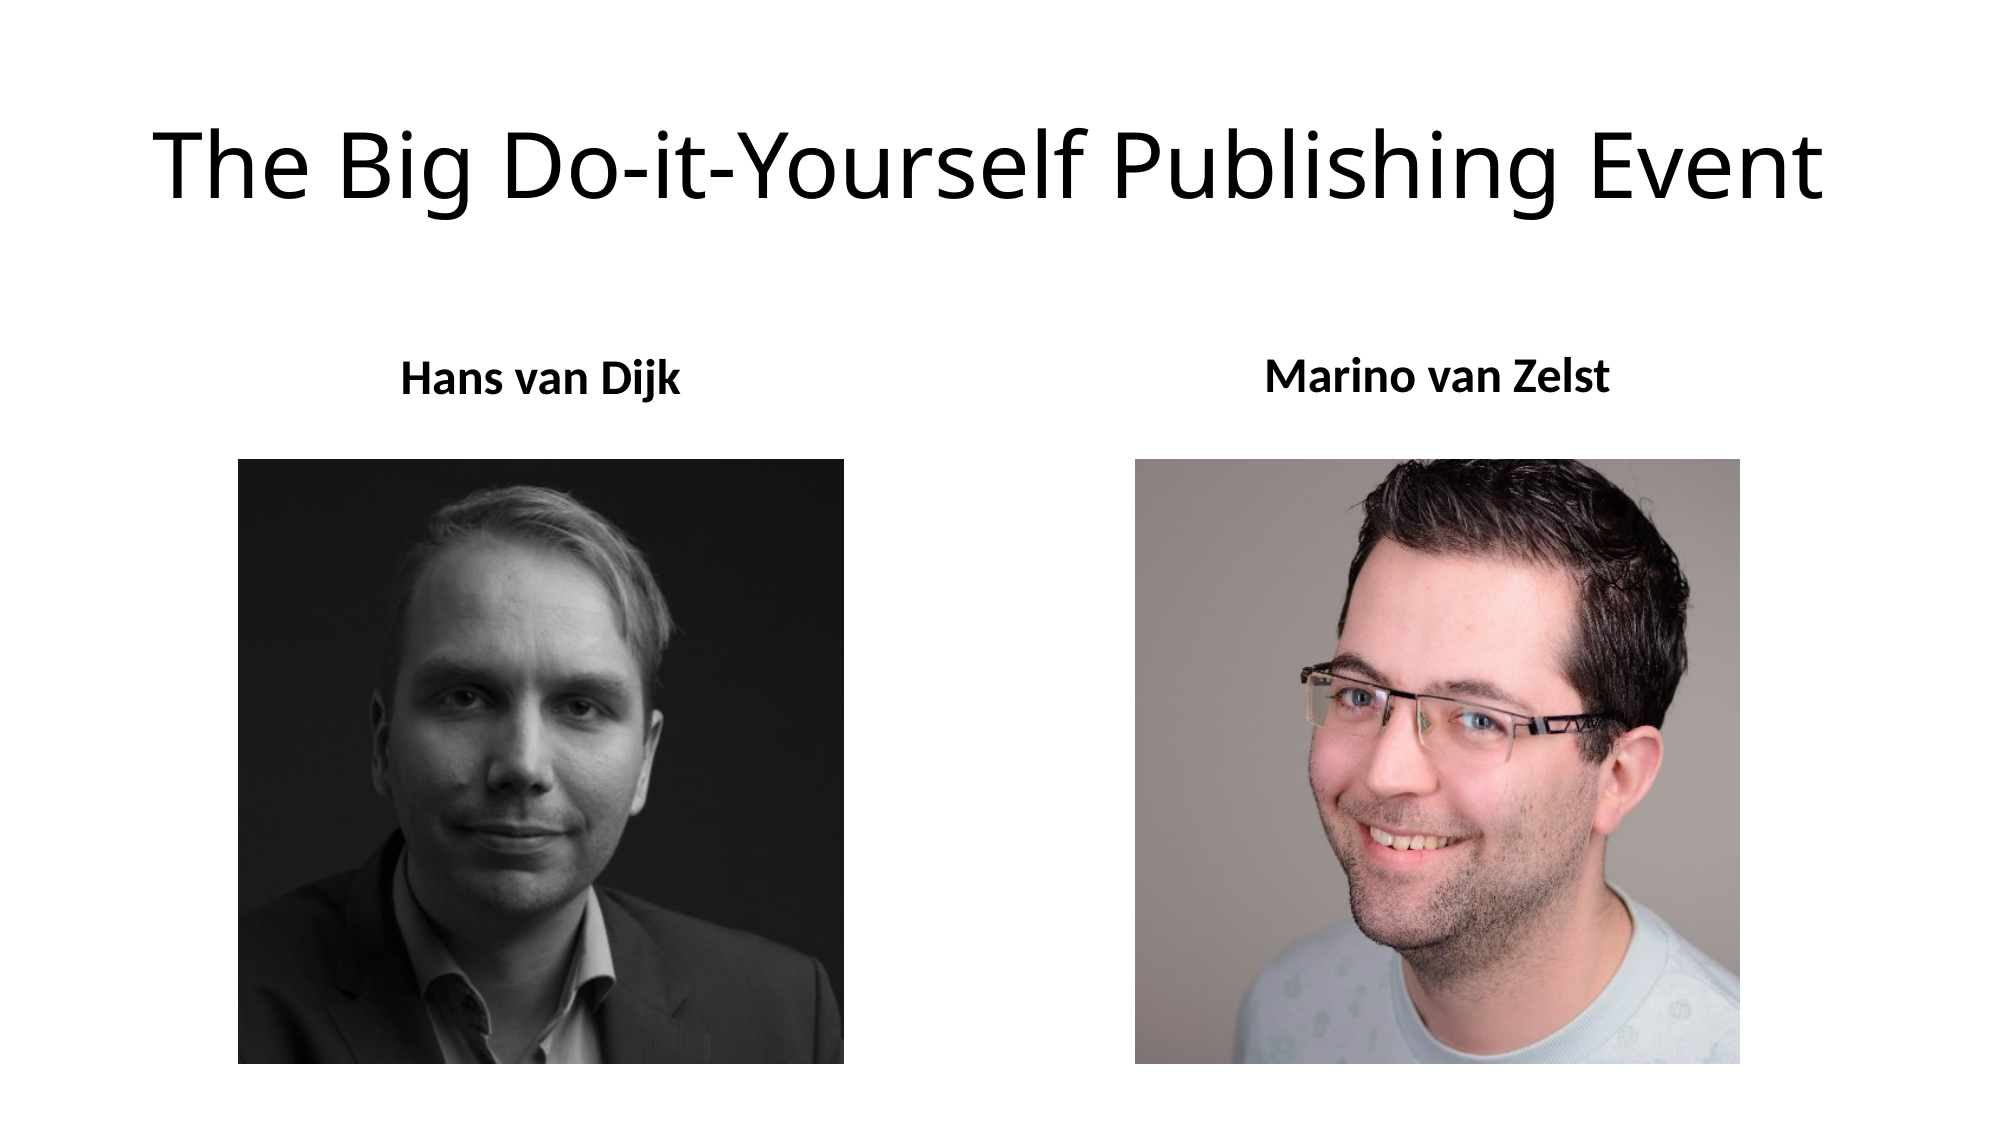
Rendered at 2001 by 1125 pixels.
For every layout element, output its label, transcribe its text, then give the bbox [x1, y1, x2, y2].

title The Big Do-it-Yourself Publishing Event [137, 59, 1863, 278]
list Hans van Dijk [117, 277, 965, 413]
picture [1135, 459, 1740, 1064]
list Marino van Zelst [1012, 275, 1863, 411]
picture [238, 459, 844, 1064]
